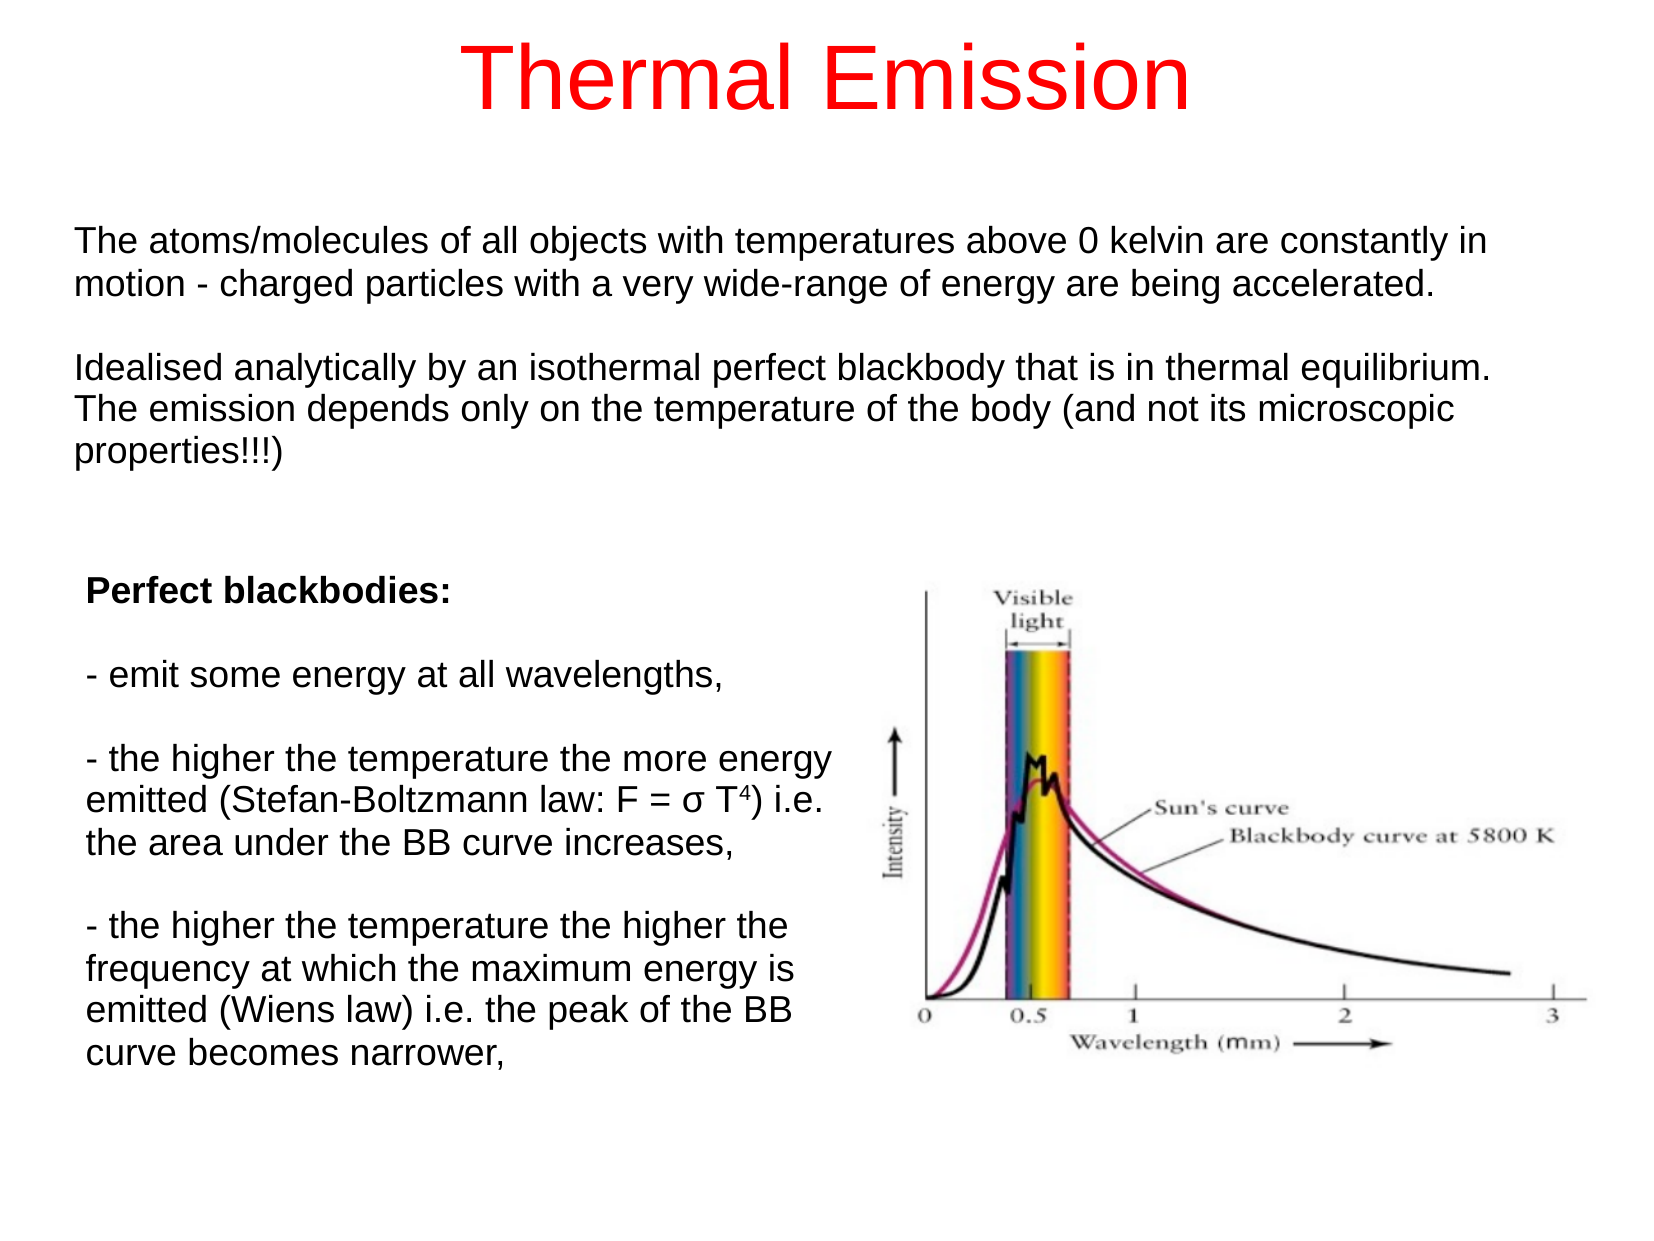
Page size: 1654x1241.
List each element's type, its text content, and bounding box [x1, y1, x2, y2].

text_box Perfect blackbodies: - emit some energy at all wavelengths, - the higher the temperature the more energy emitted (Stefan-Boltzmann law: F = σ T4) i.e. the area under the BB curve increases, - the higher the temperature the higher the frequency at which the maximum energy is emitted (Wiens law) i.e. the peak of the BB curve becomes narrower, [70, 519, 851, 1182]
title Thermal Emission [82, 26, 1571, 130]
picture [862, 566, 1607, 1087]
text_box The atoms/molecules of all objects with temperatures above 0 kelvin are constantly in motion - charged particles with a very wide-range of energy are being accelerated. Idealised analytically by an isothermal perfect blackbody that is in thermal equilibrium. The emission depends only on the temperature of the body (and not its microscopic properties!!!) [59, 212, 1607, 532]
